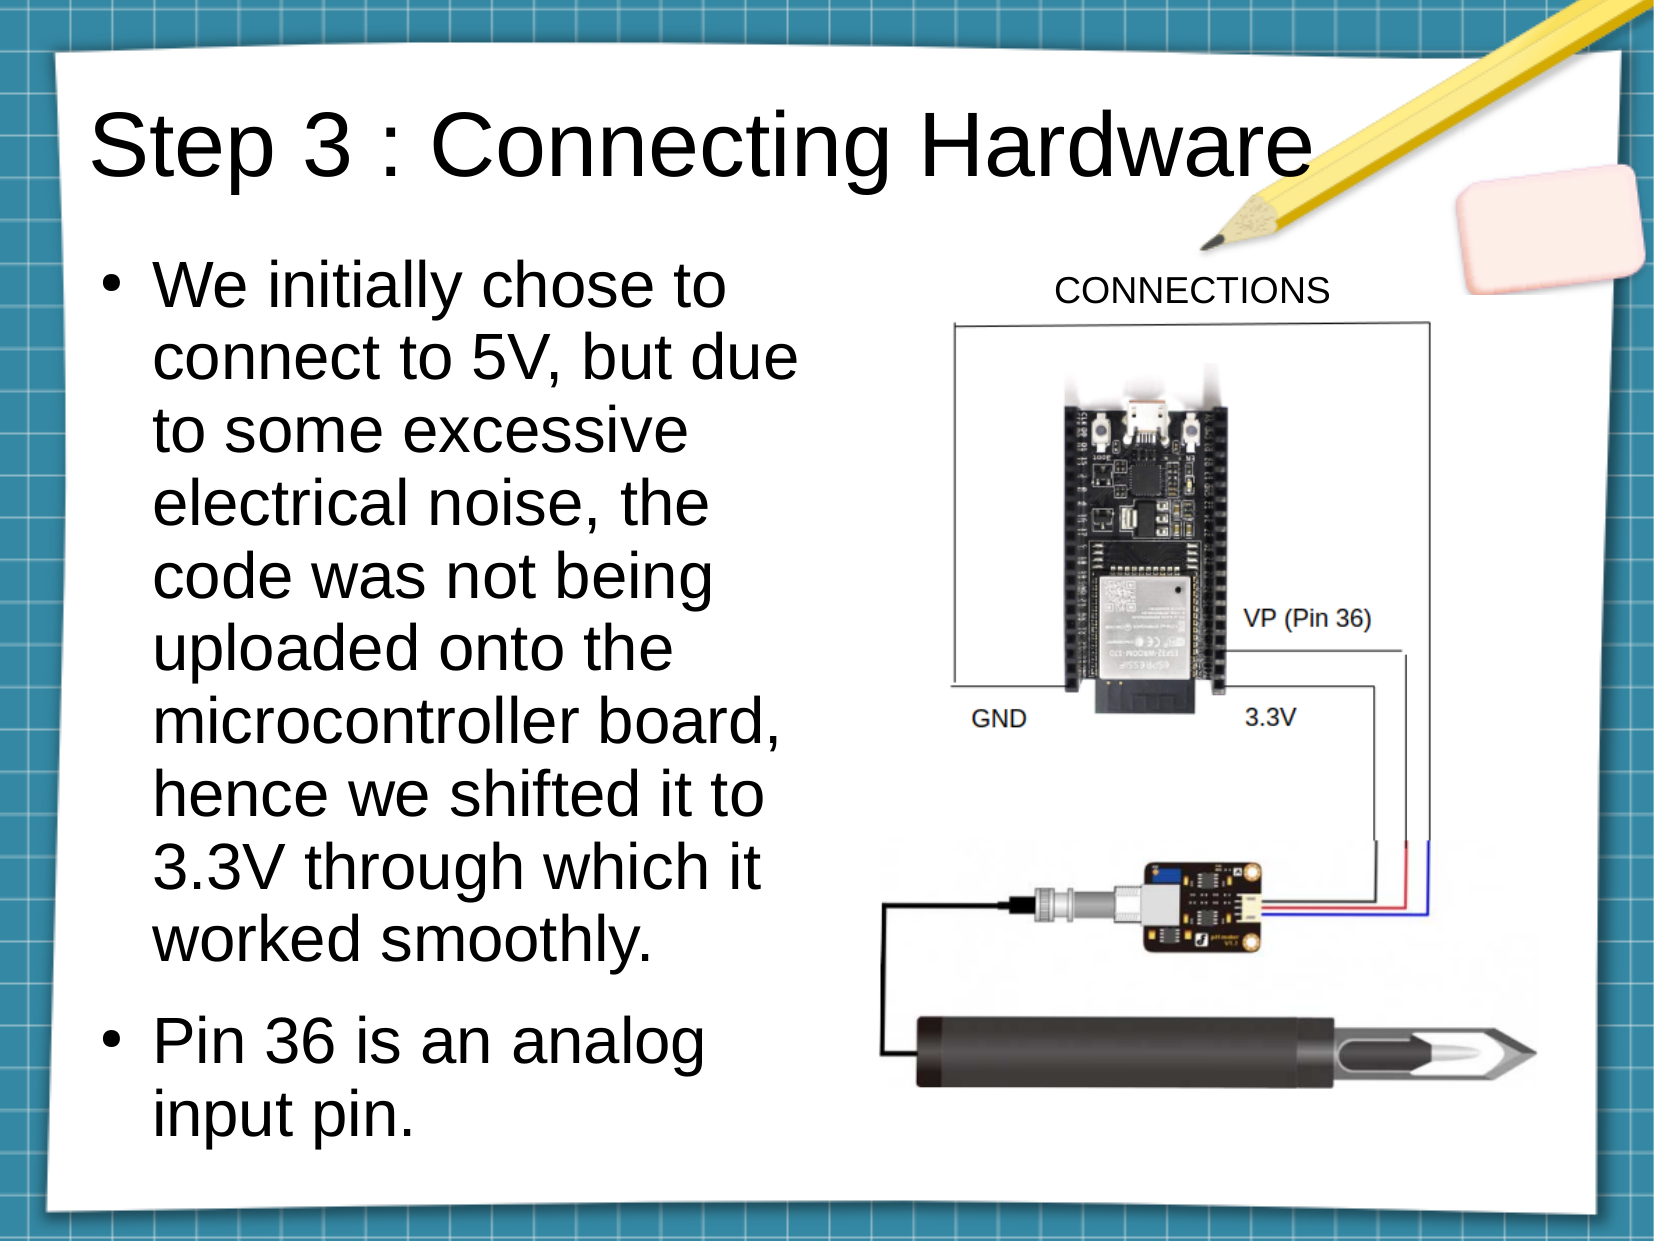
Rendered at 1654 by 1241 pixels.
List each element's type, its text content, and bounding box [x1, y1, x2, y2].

text_box CONNECTIONS [1039, 262, 1347, 319]
list We initially chose to connect to 5V, but due to some excessive electrical noise, the code was not being uploaded onto the microcontroller board, hence we shifted it to 3.3V through which it worked smoothly. Pin 36 is an analog input pin. [82, 248, 804, 1170]
title Step 3 : Connecting Hardware [82, 40, 1323, 249]
picture [0, 0, 1654, 1241]
